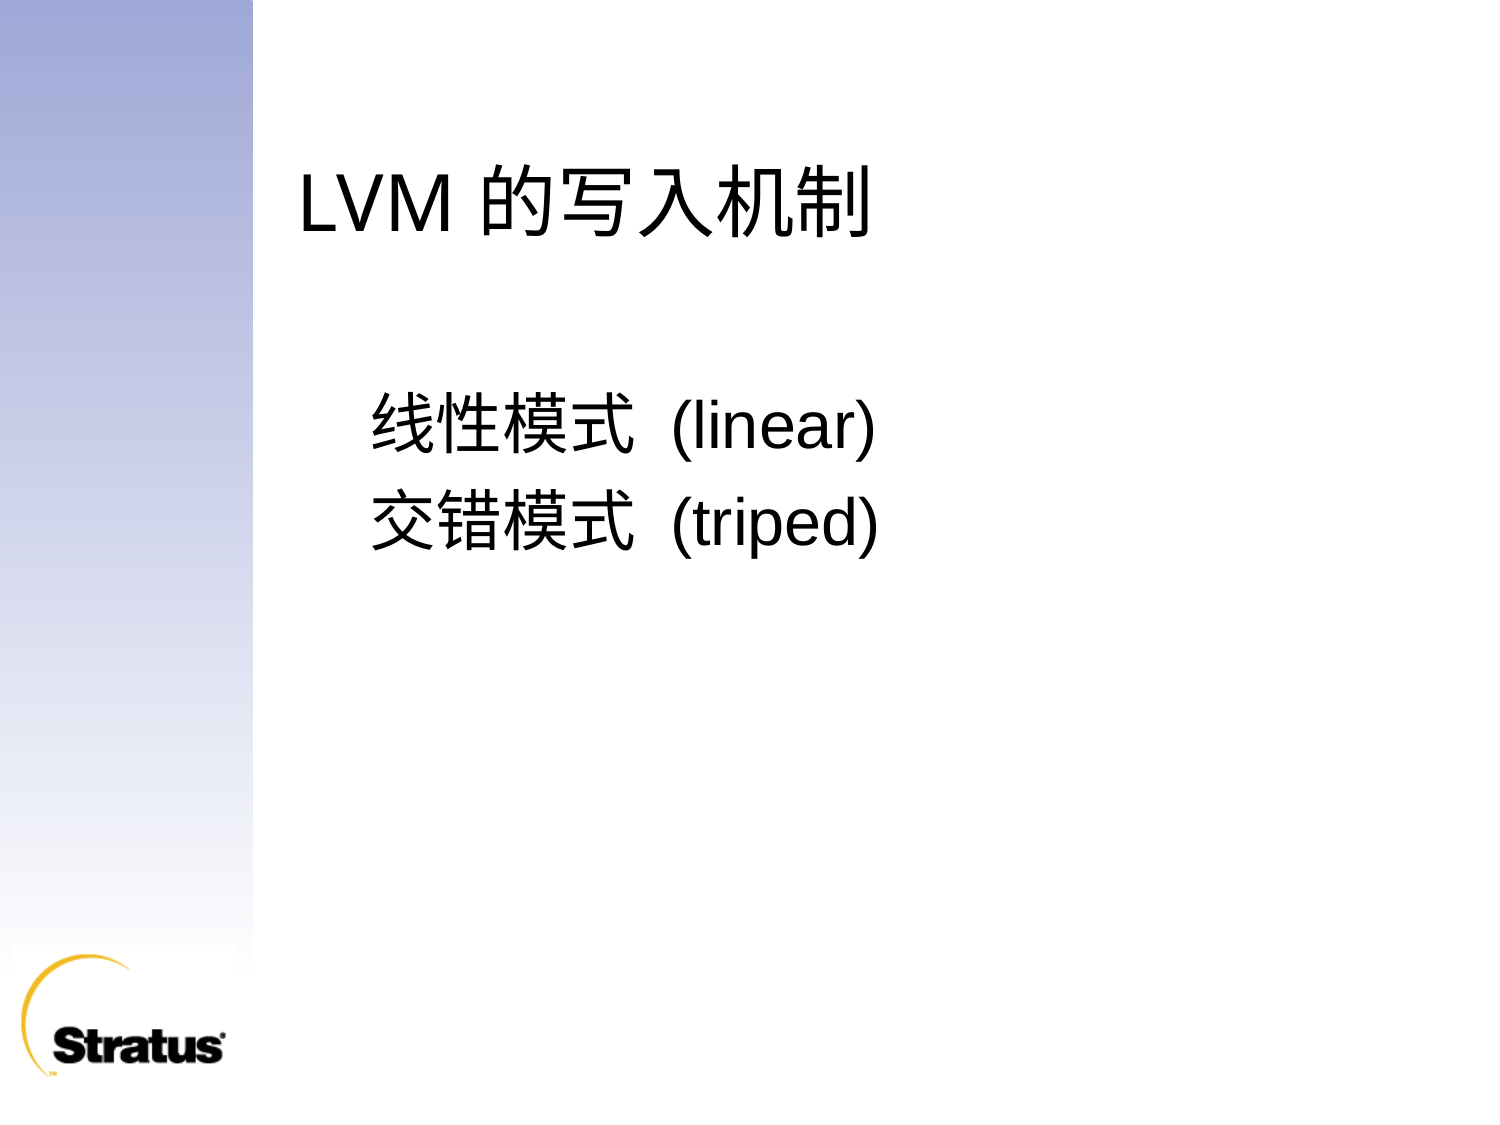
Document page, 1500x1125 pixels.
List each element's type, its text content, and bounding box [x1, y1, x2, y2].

picture [12, 945, 238, 1088]
text_box 线性模式 (linear) 交错模式 (triped) [354, 364, 1063, 532]
title LVM的写入机制 [296, 115, 1447, 289]
